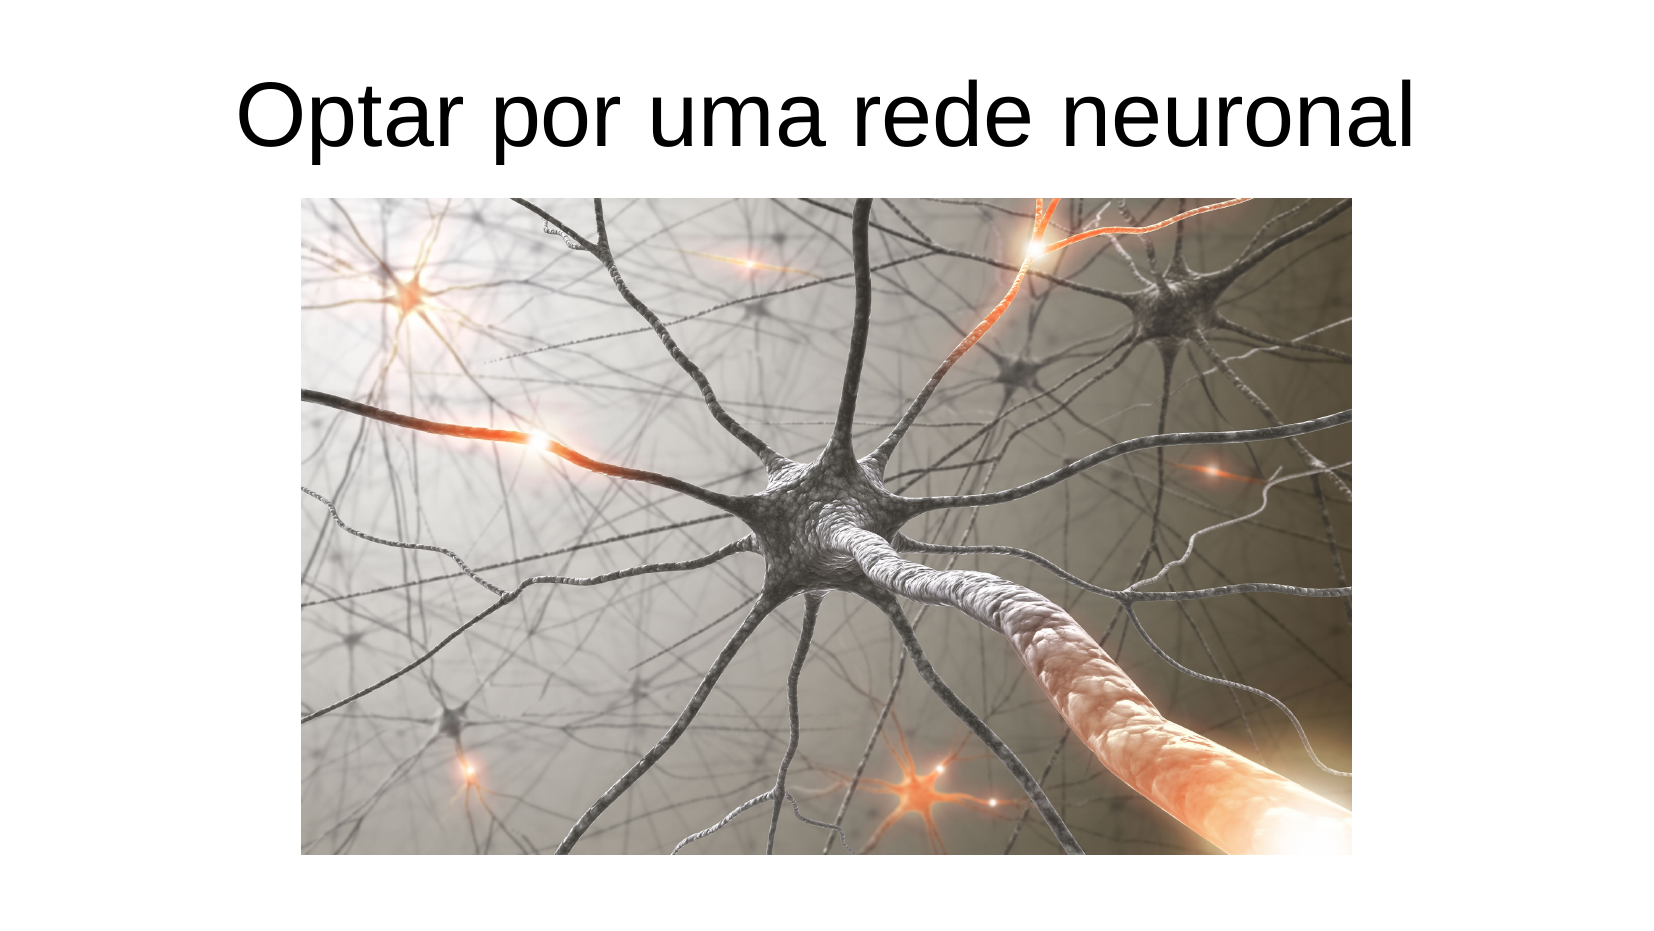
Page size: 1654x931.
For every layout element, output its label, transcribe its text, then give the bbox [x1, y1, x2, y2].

picture [301, 198, 1352, 856]
title Optar por uma rede neuronal [82, 37, 1571, 193]
